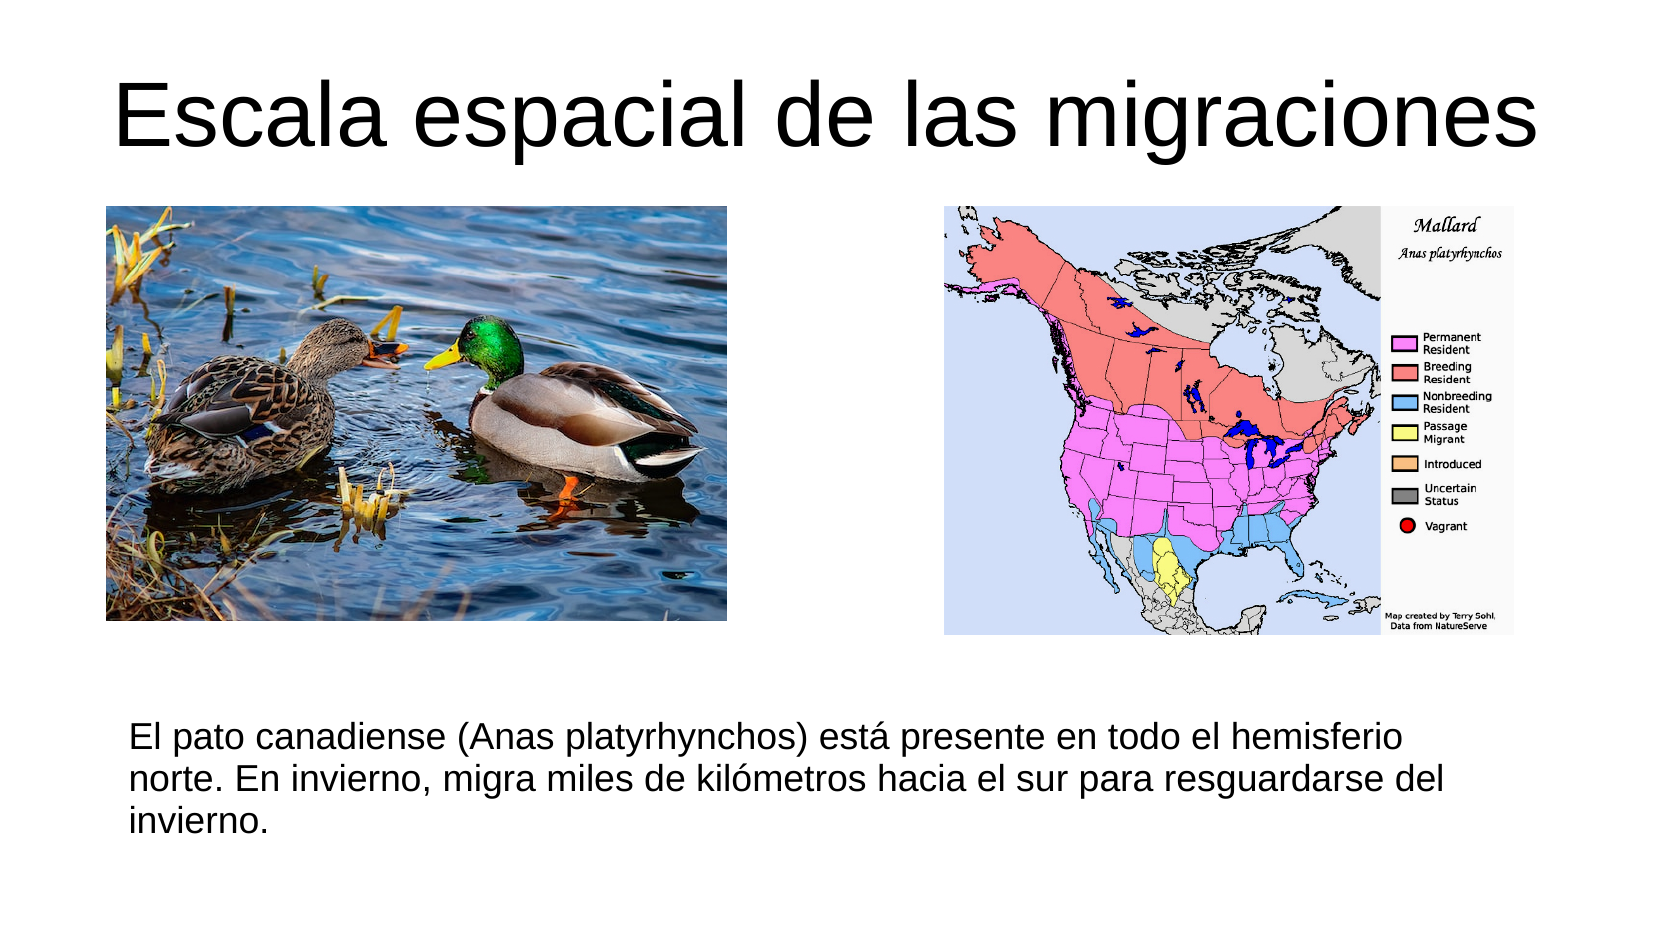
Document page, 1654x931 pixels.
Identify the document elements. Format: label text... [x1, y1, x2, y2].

picture [944, 206, 1514, 635]
text_box El pato canadiense (Anas platyrhynchos) está presente en todo el hemisferio norte. En invierno, migra miles de kilómetros hacia el sur para resguardarse del invierno. [113, 707, 1506, 849]
title Escala espacial de las migraciones [82, 37, 1571, 193]
picture [106, 206, 727, 621]
